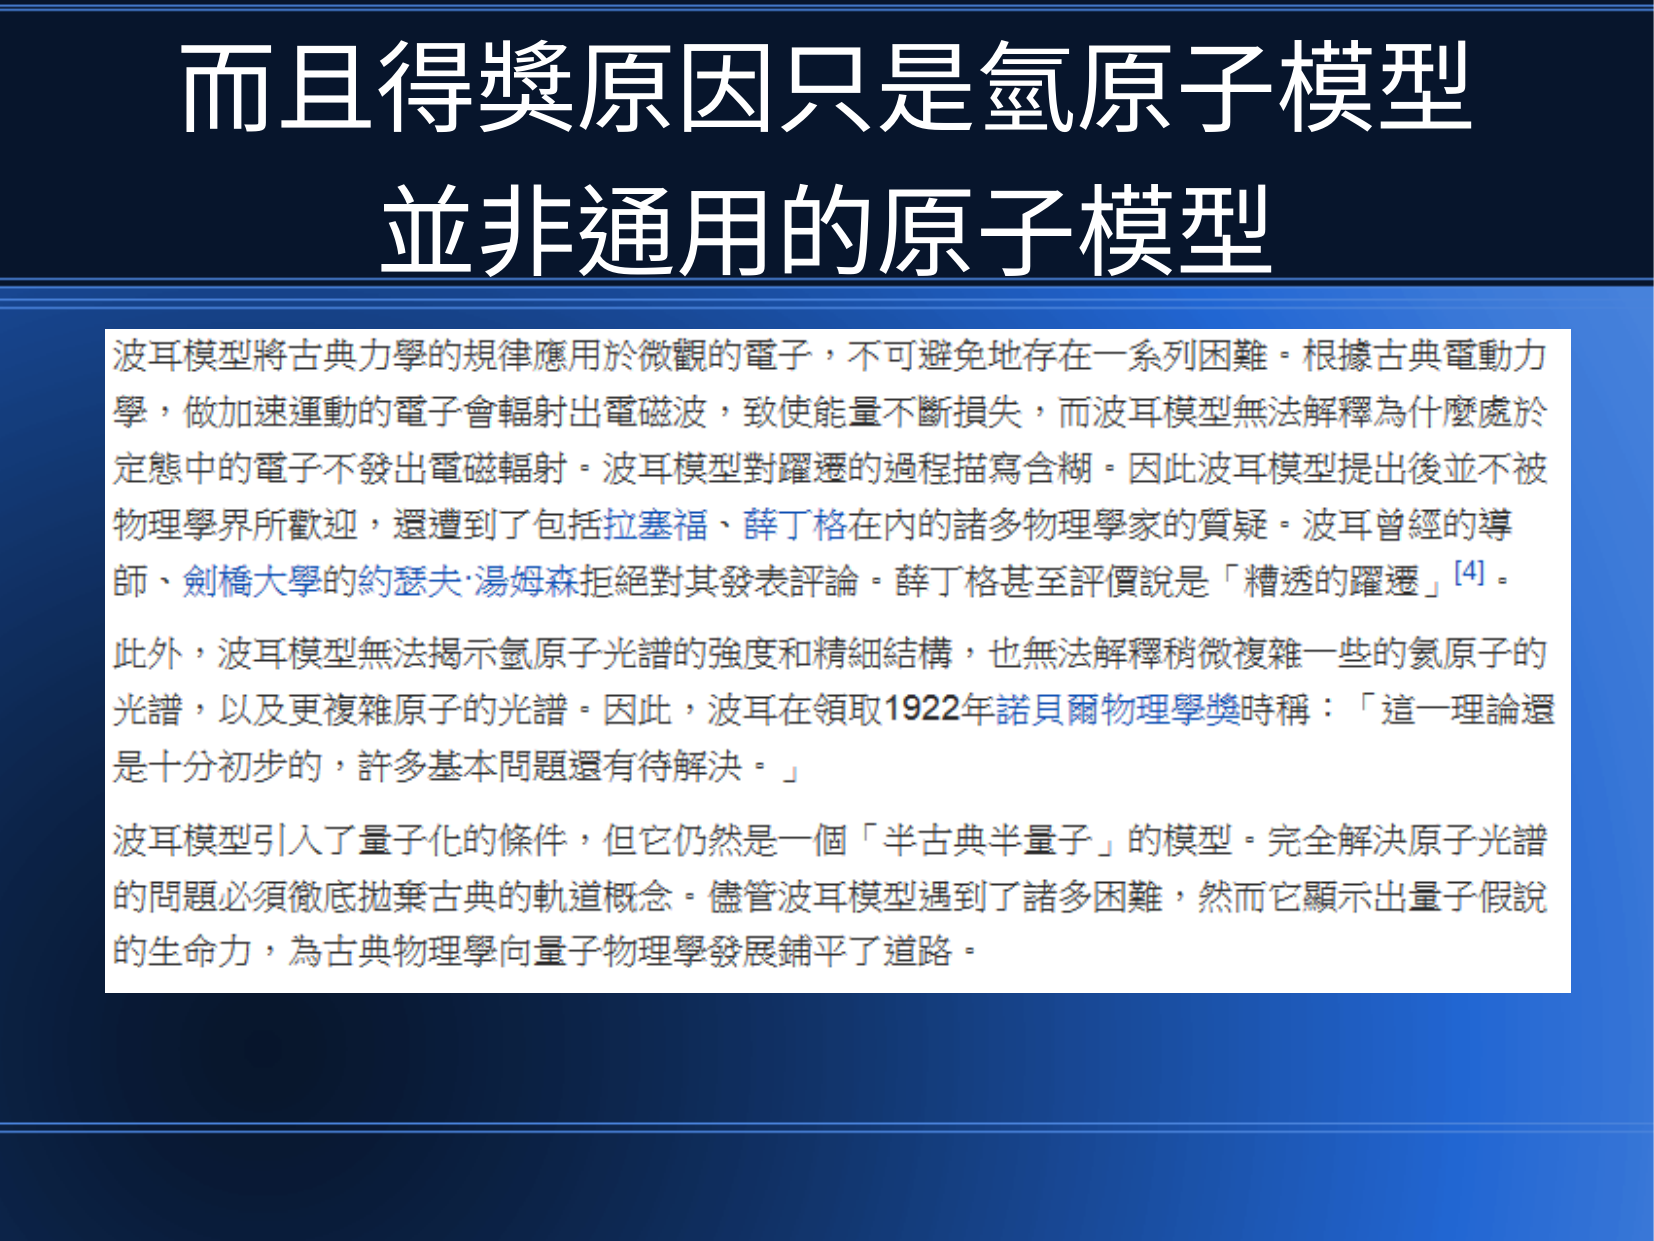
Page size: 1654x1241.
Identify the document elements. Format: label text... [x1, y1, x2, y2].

title 而且得獎原因只是氫原子模型 並非通用的原子模型 [82, 32, 1571, 274]
picture [0, 0, 1654, 1241]
